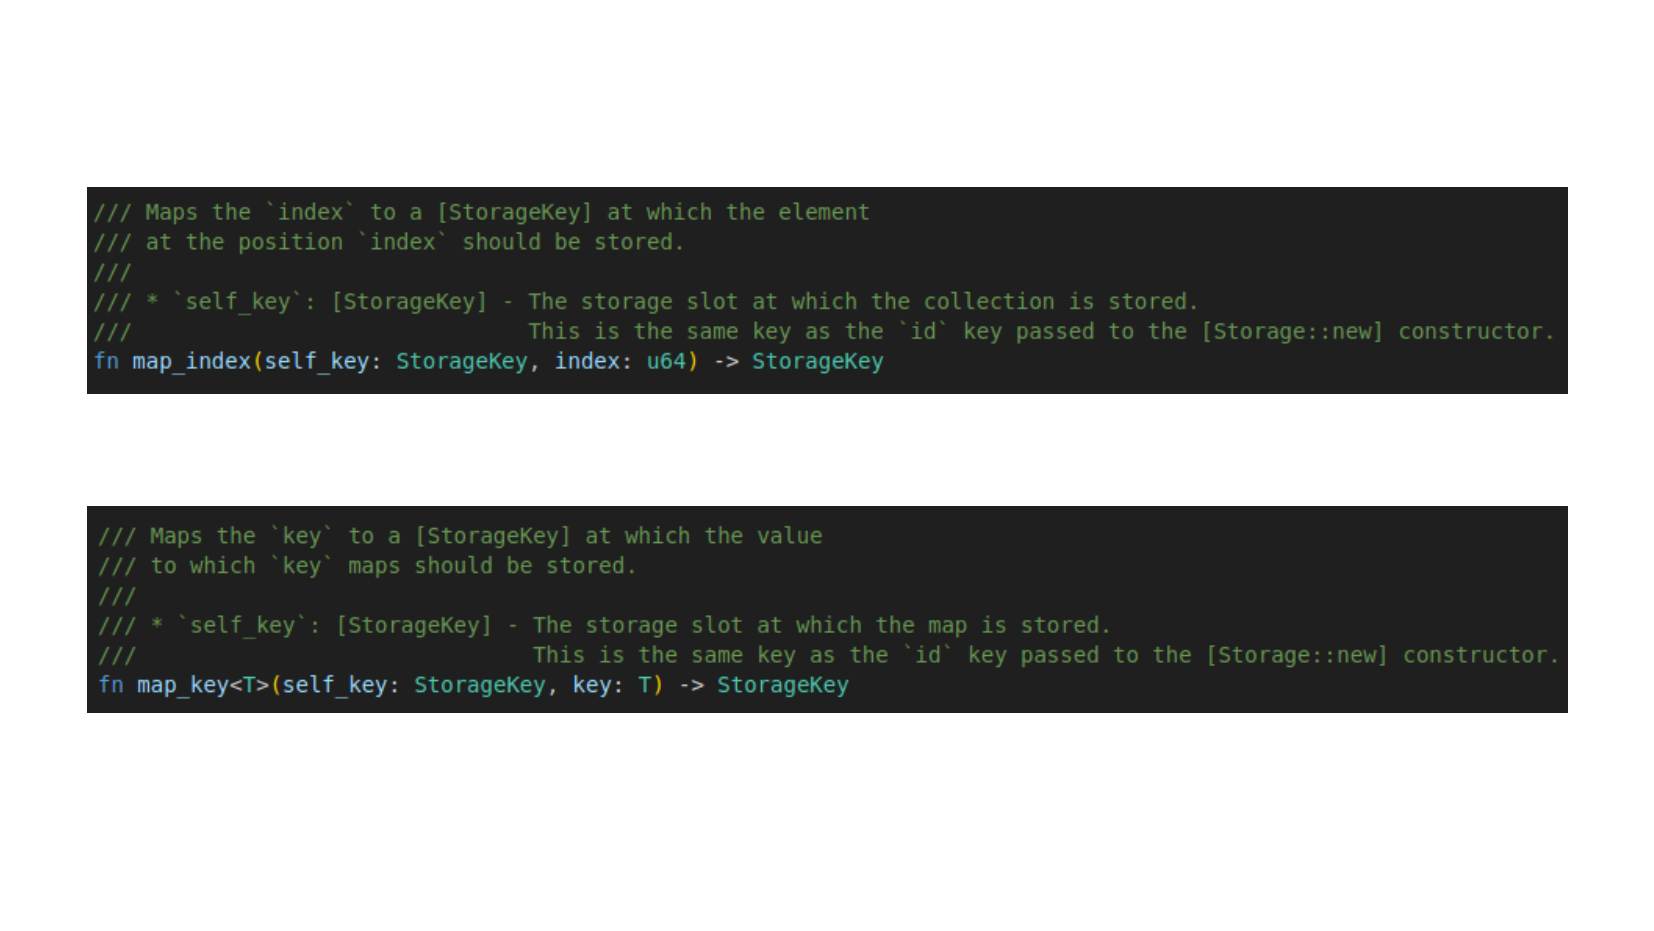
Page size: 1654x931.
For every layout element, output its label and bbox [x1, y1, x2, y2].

picture [87, 506, 1568, 713]
picture [87, 187, 1568, 394]
